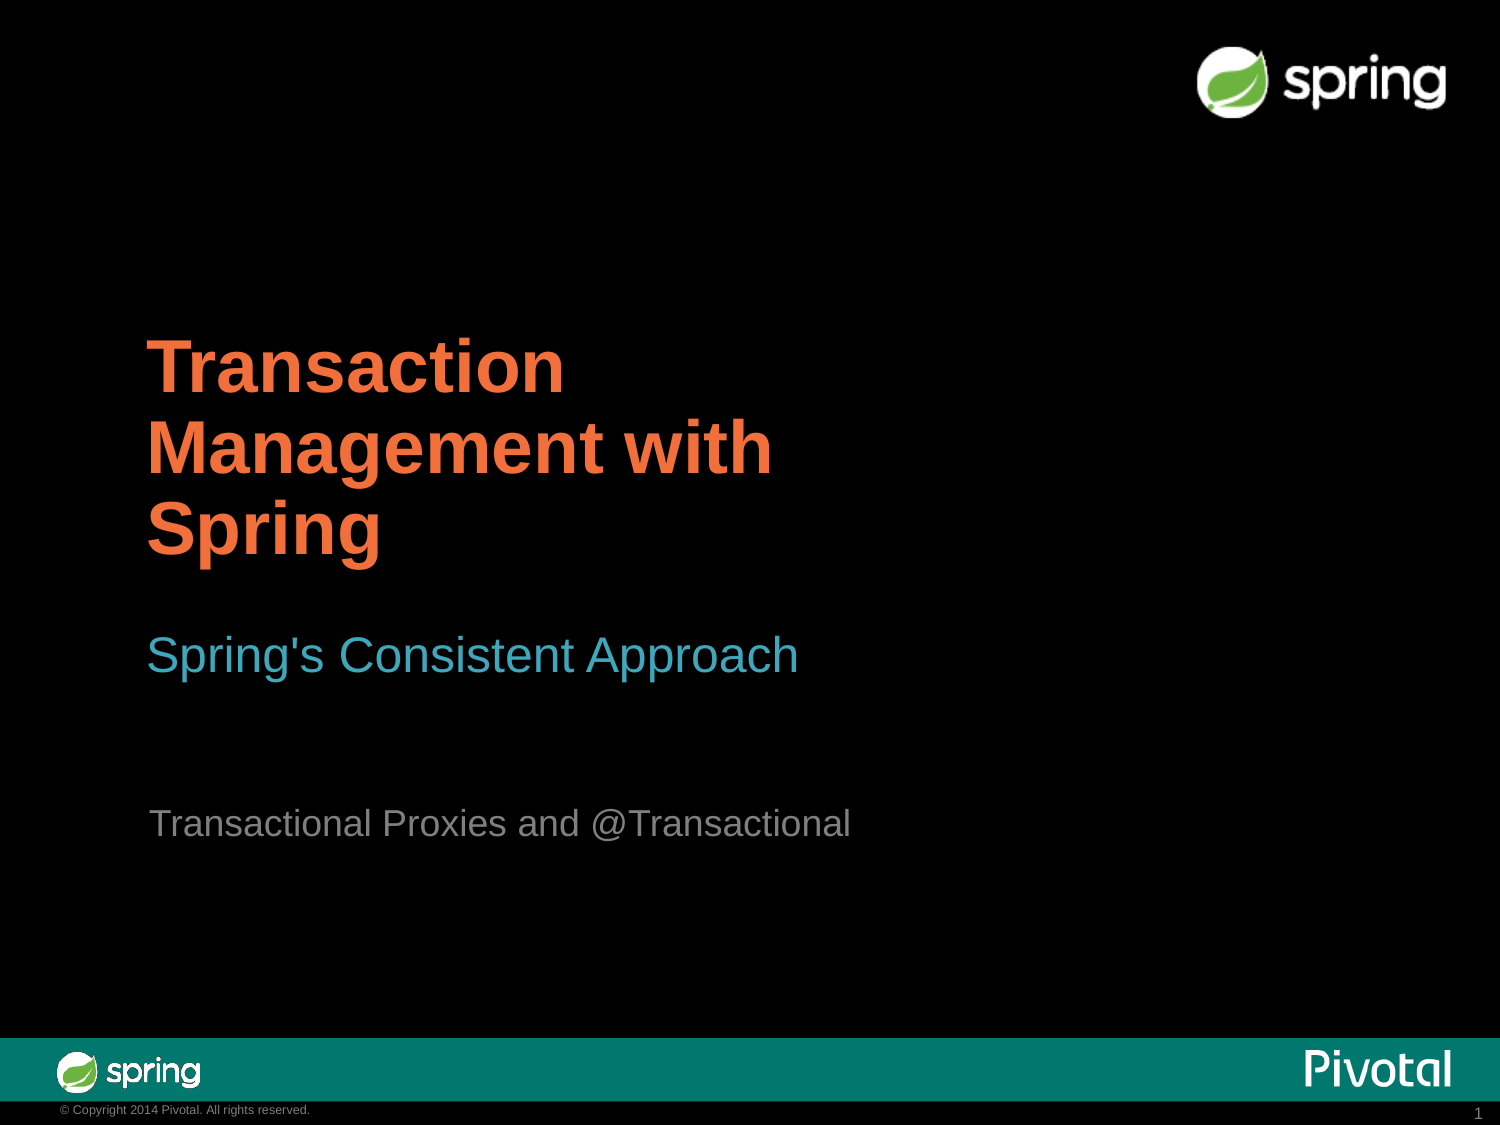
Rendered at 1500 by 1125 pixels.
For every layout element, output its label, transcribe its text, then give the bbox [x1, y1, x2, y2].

picture [1304, 1047, 1452, 1090]
picture [32, 1041, 210, 1103]
list Transactional Proxies and @Transactional [148, 798, 974, 845]
picture [1155, 28, 1465, 136]
title Transaction Management with Spring [146, 318, 866, 571]
text_box Spring's Consistent Approach [146, 622, 1139, 683]
